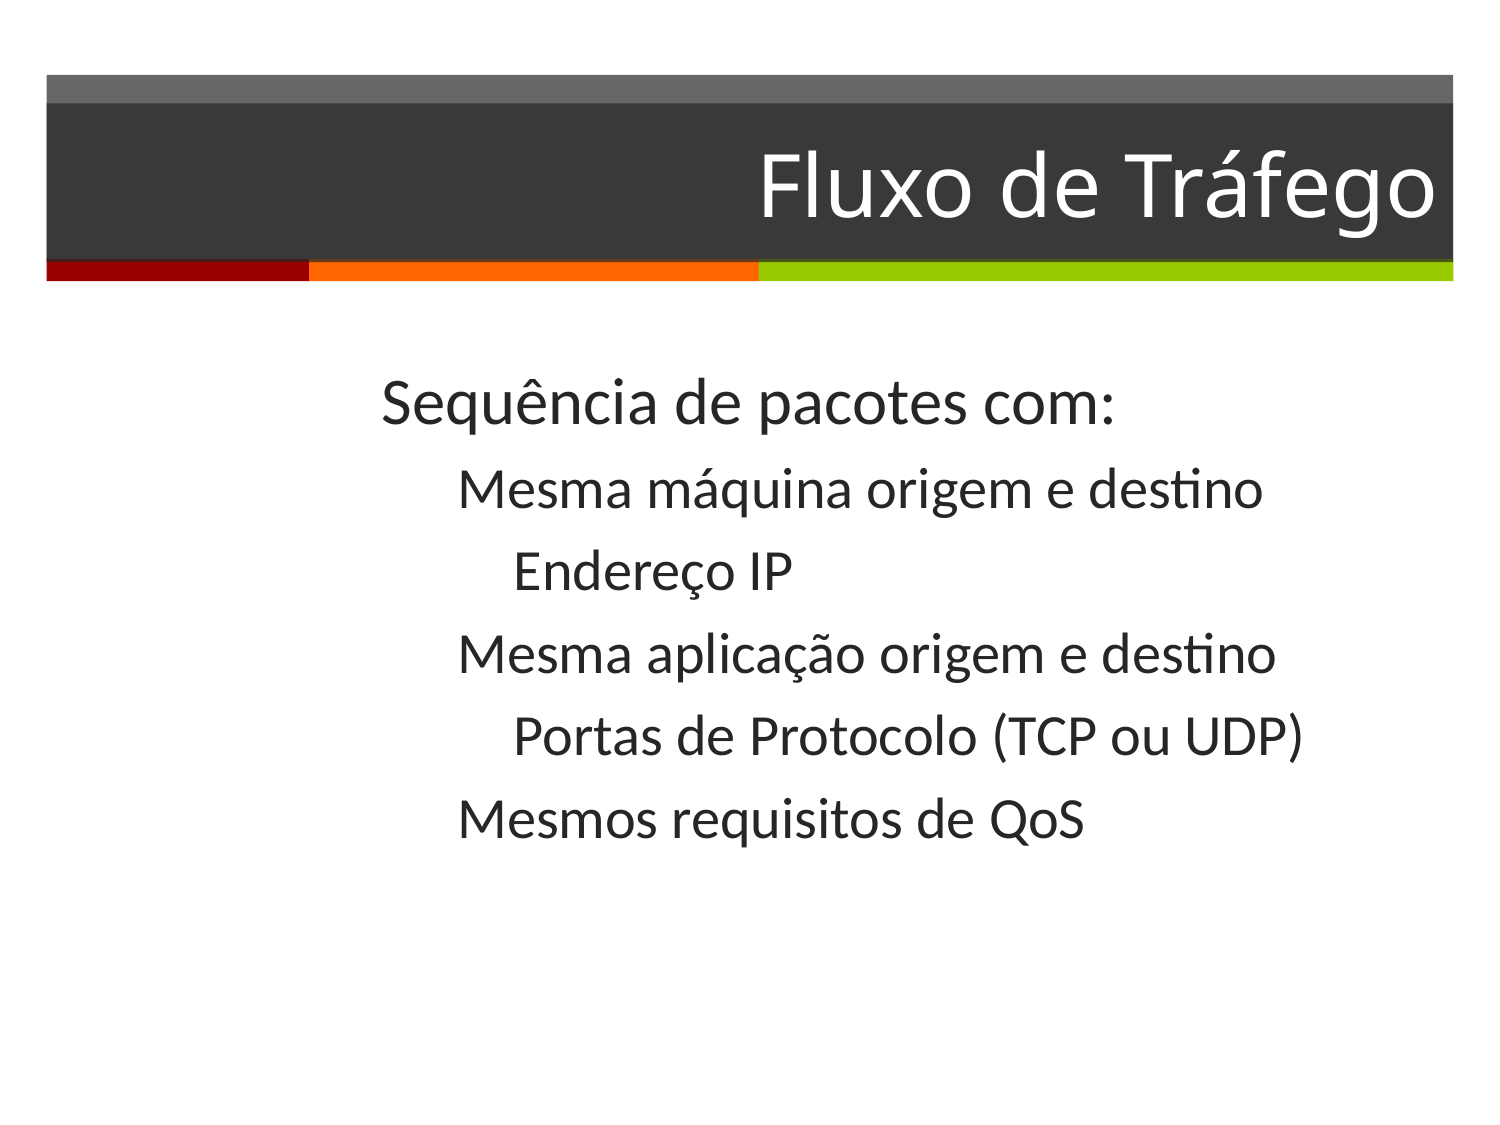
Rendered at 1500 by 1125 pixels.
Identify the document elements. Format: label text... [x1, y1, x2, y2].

list Sequência de pacotes com: Mesma máquina origem e destino Endereço IP Mesma aplicação origem e destino Portas de Protocolo (TCP ou UDP) Mesmos requisitos de QoS [292, 350, 1454, 1005]
title Fluxo de Tráfego [46, 103, 1454, 263]
